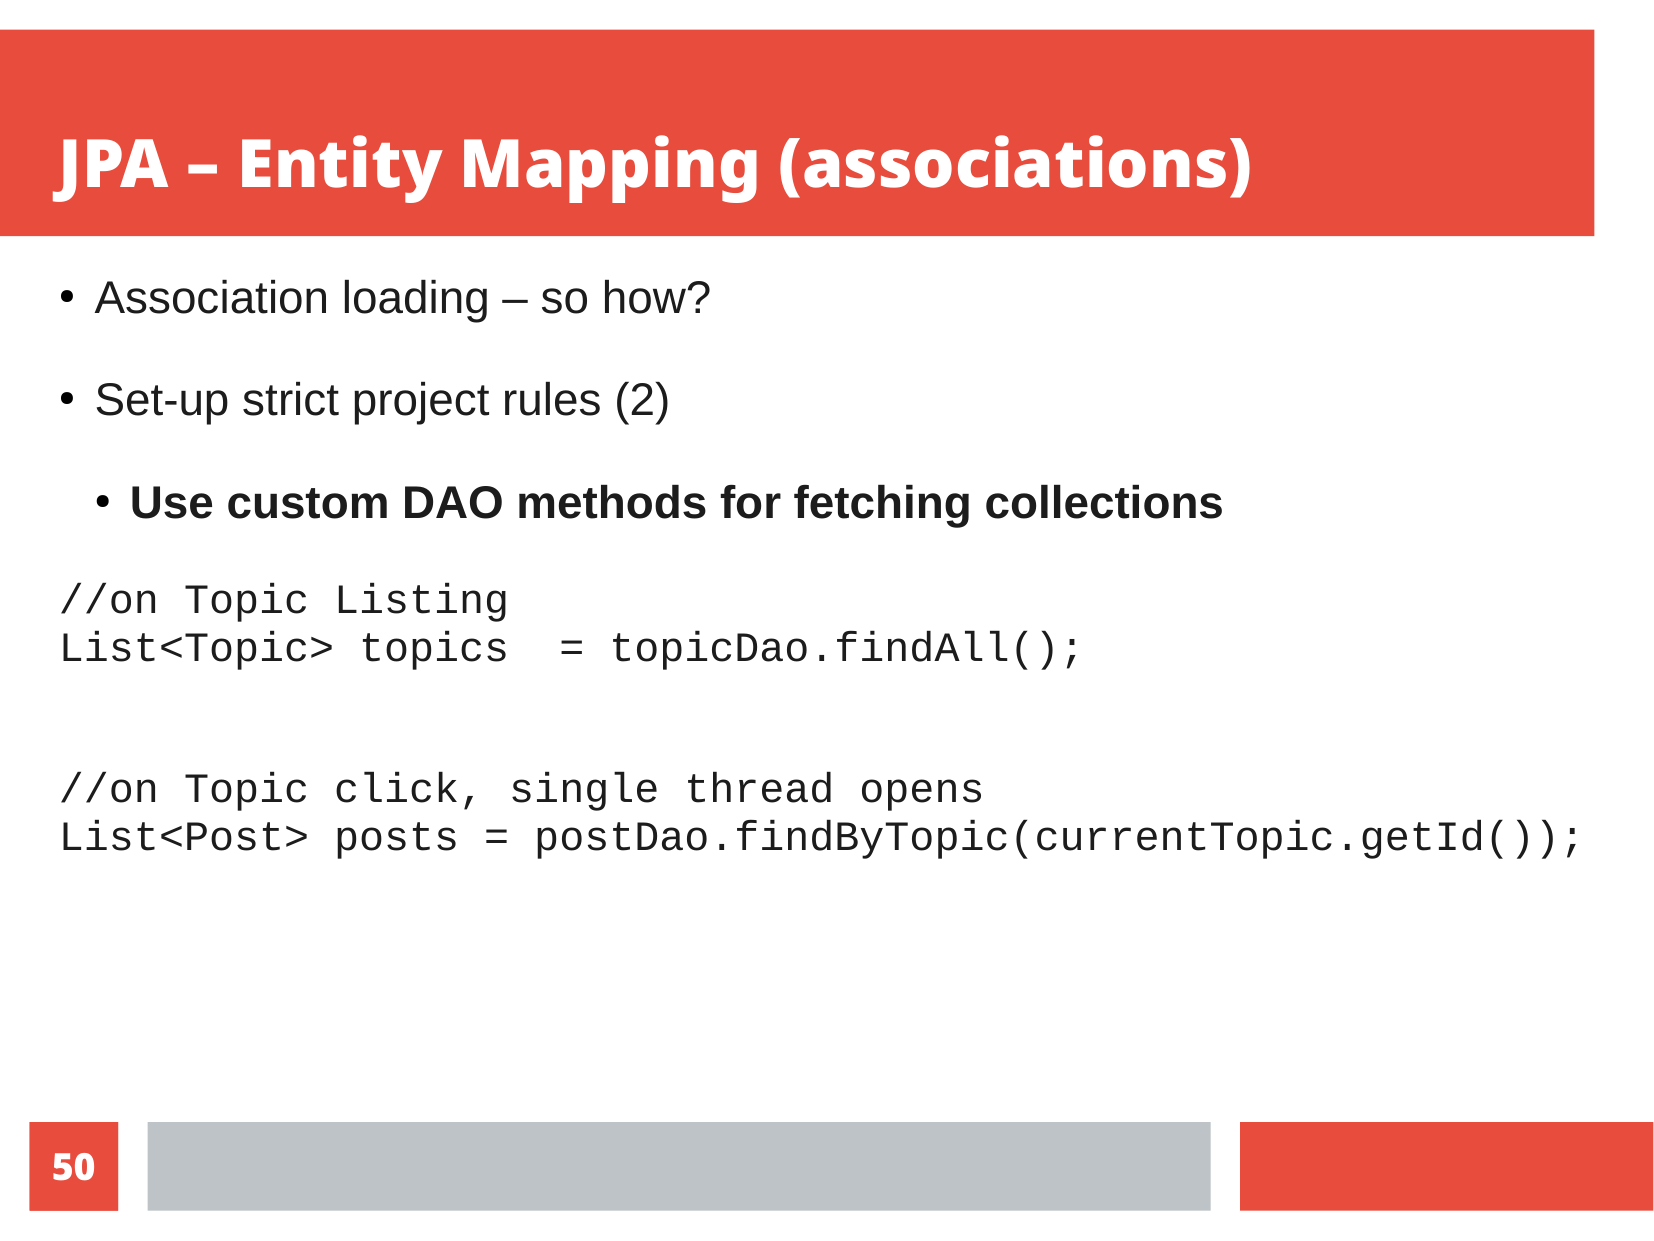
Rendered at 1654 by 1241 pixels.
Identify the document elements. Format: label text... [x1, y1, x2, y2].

subtitle Association loading – so how? Set-up strict project rules (2) Use custom DAO methods for fetching collections //on Topic Listing List<Topic> topics = topicDao.findAll(); //on Topic click, single thread opens List<Post> posts = postDao.findByTopic(currentTopic.getId()); [59, 271, 1595, 1040]
title JPA – Entity Mapping (associations) [59, 59, 1595, 207]
